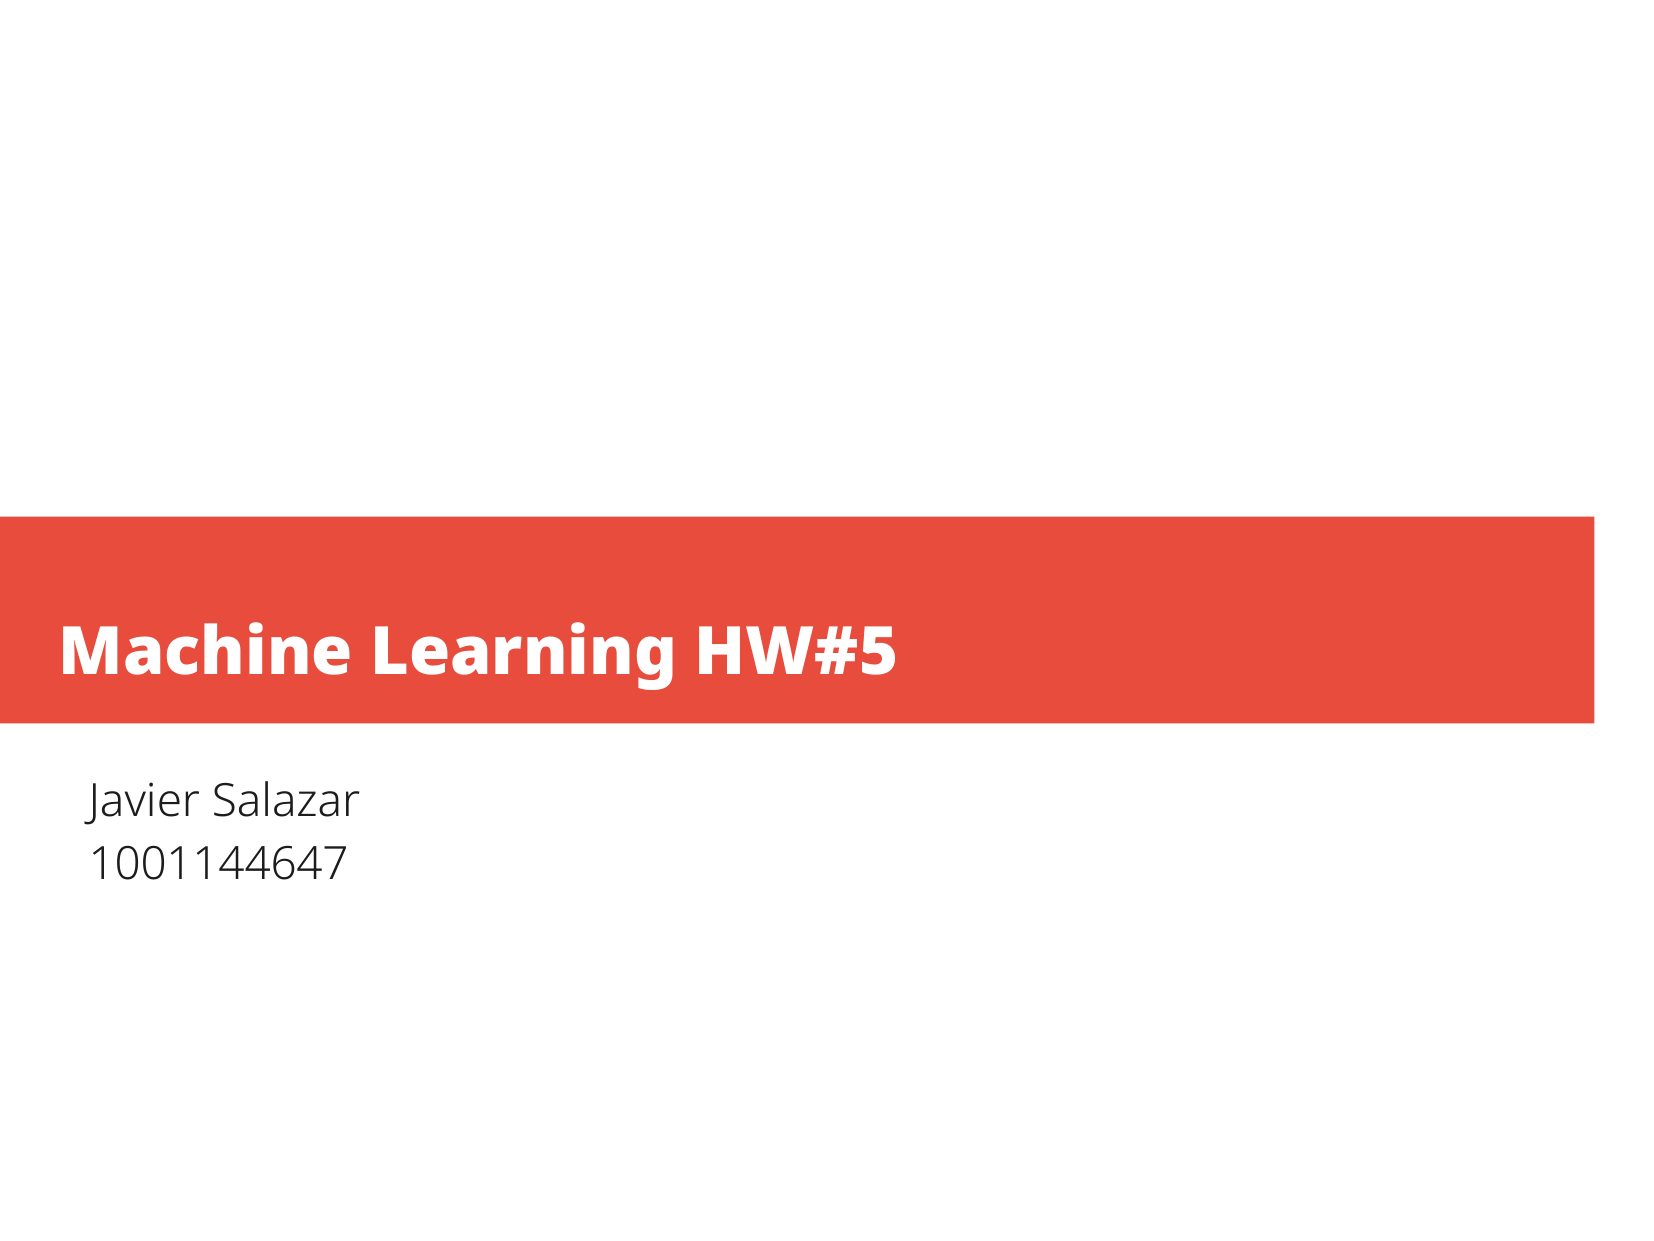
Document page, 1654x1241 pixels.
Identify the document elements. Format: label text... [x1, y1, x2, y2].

subtitle Javier Salazar 1001144647 [88, 767, 1595, 1182]
title Machine Learning HW#5 [59, 546, 1595, 694]
